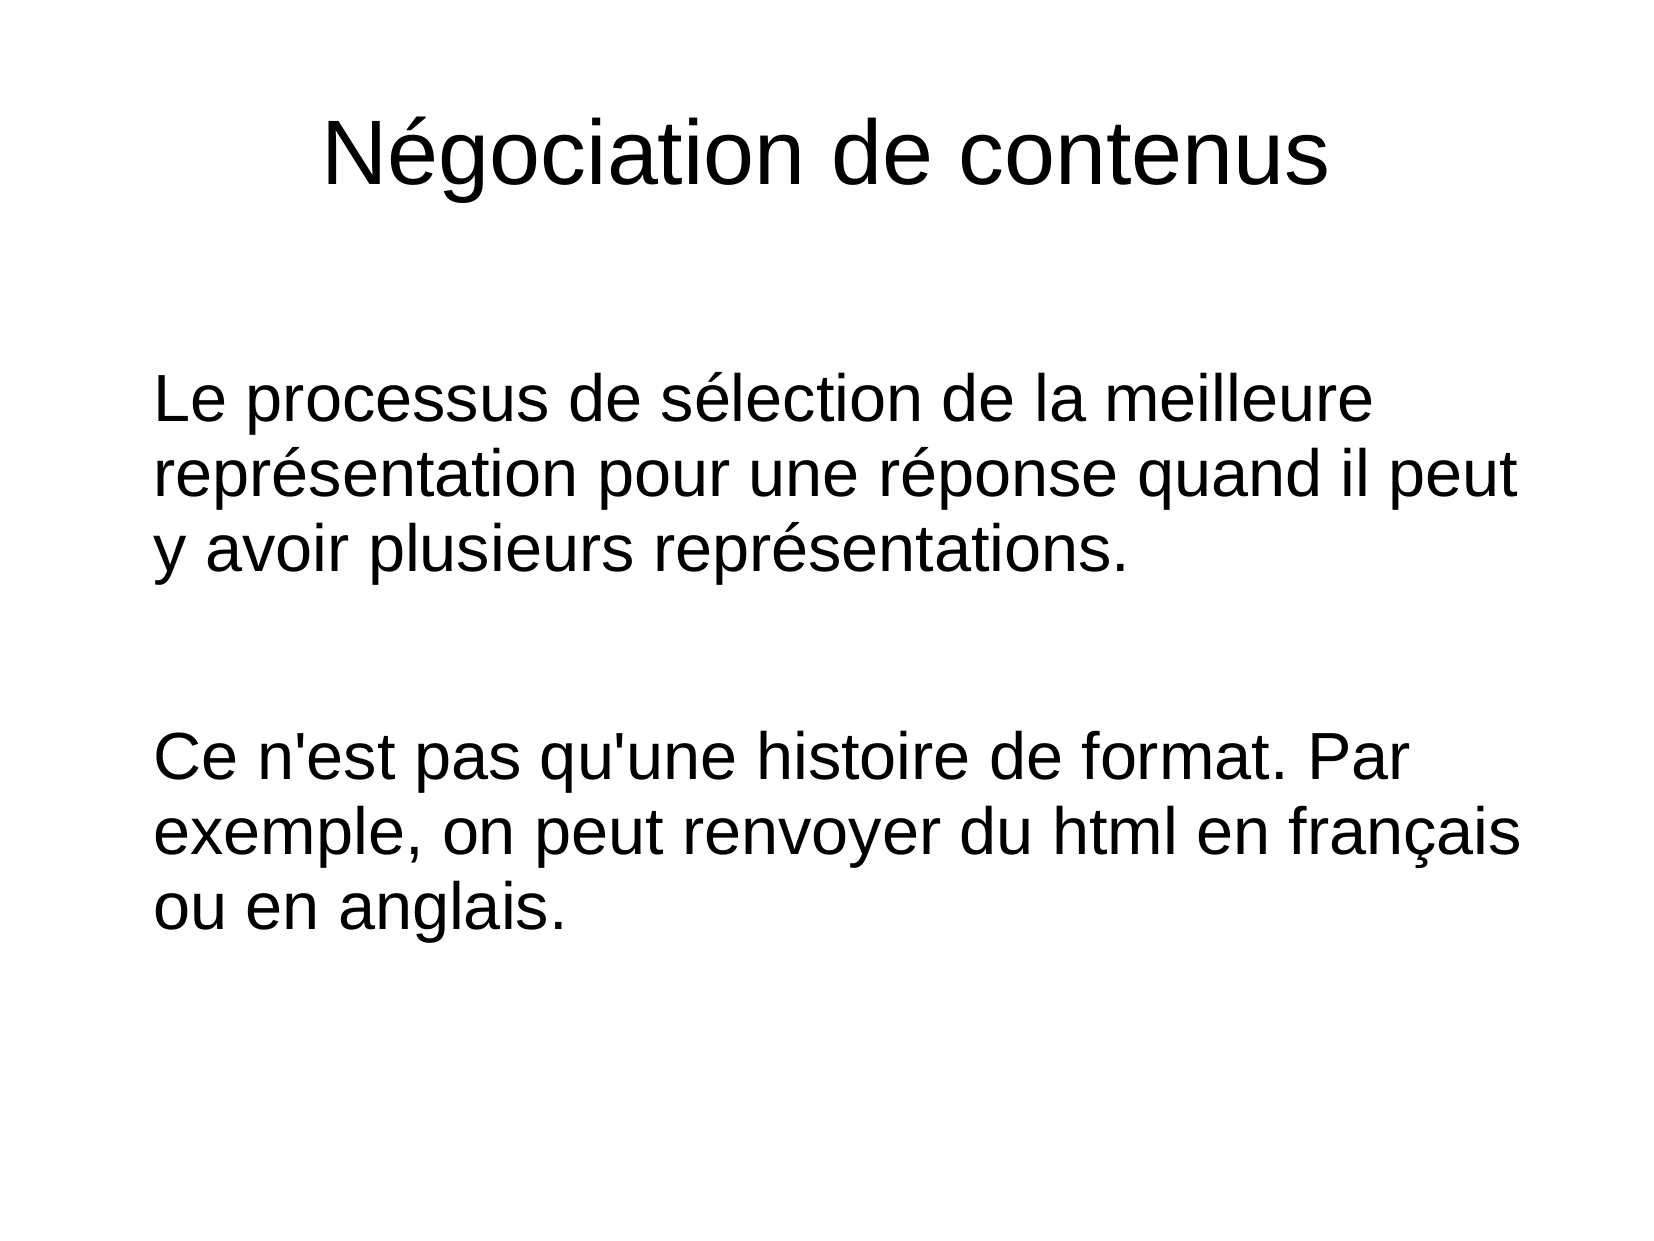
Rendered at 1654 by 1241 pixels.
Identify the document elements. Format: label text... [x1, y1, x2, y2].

list Le processus de sélection de la meilleure représentation pour une réponse quand il peut y avoir plusieurs représentations. Ce n'est pas qu'une histoire de format. Par exemple, on peut renvoyer du html en français ou en anglais. [82, 361, 1538, 1081]
title Négociation de contenus [82, 49, 1571, 257]
